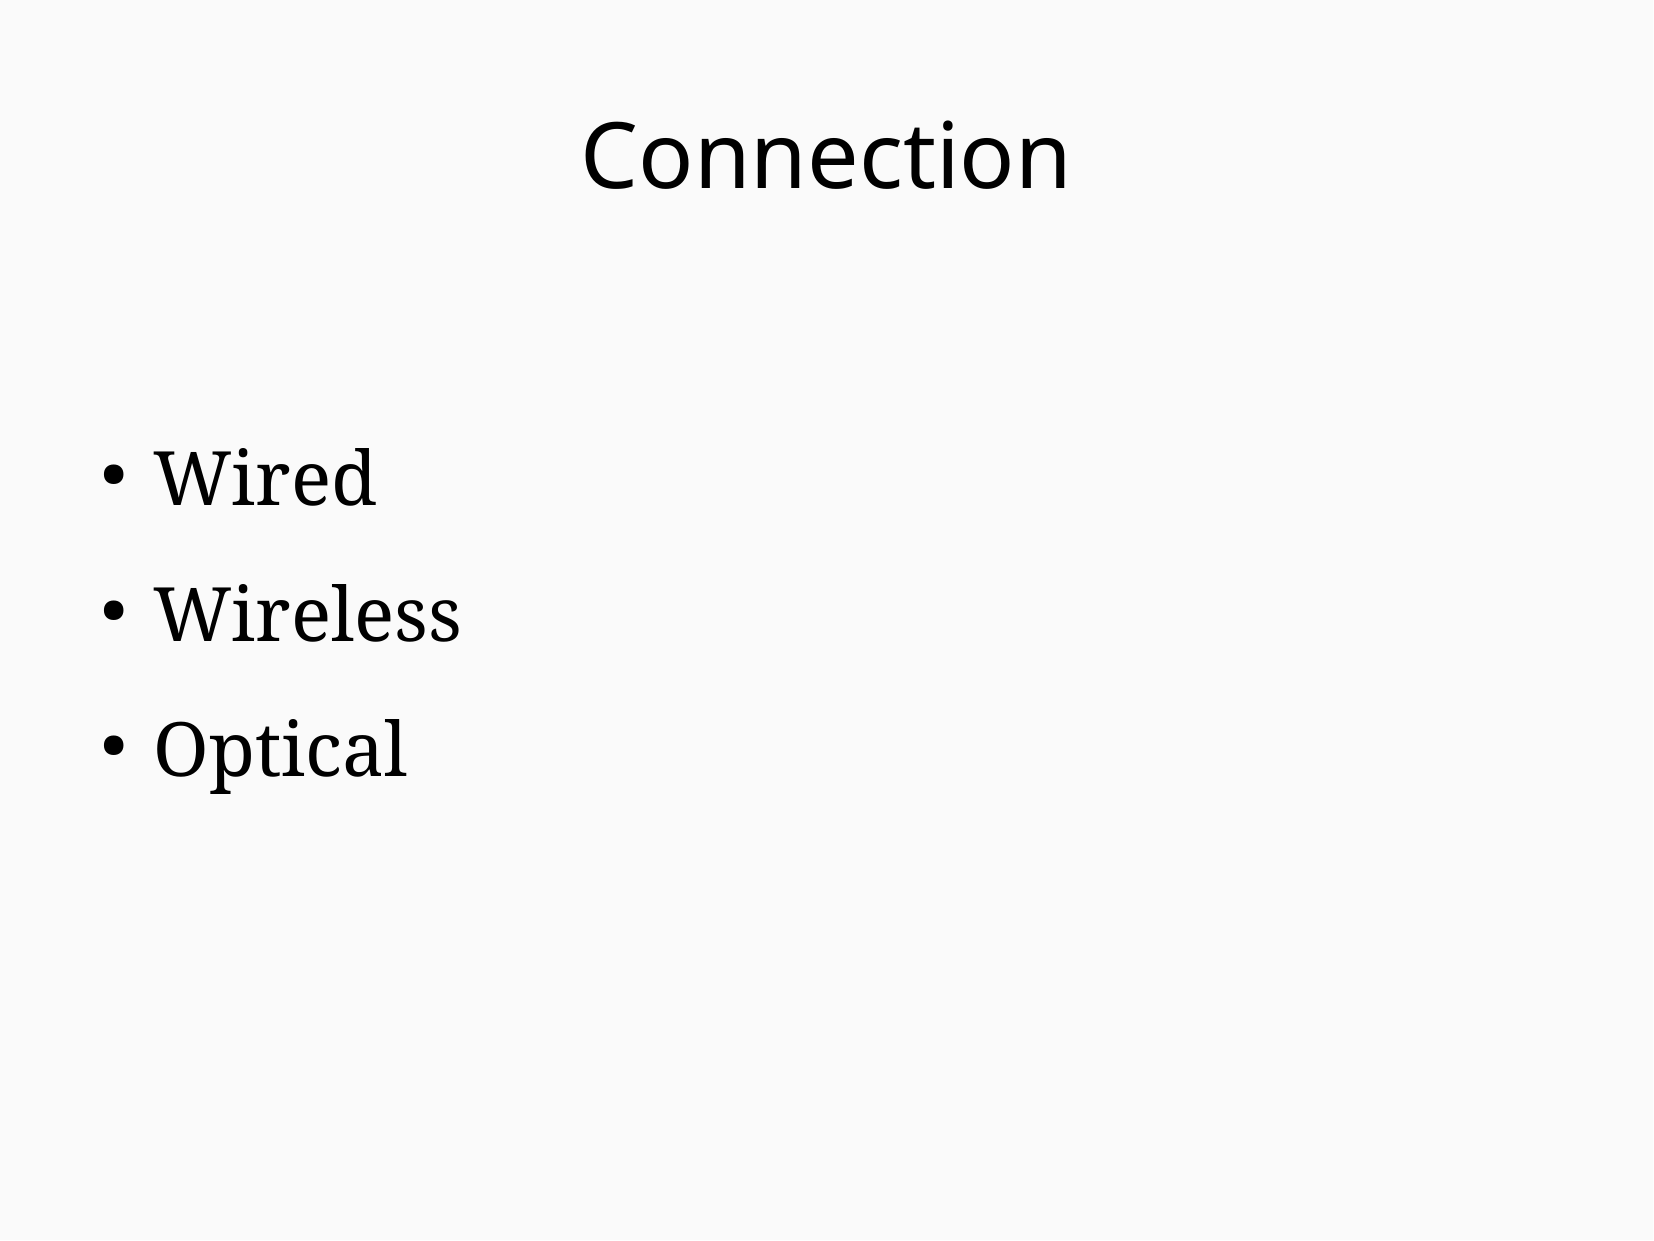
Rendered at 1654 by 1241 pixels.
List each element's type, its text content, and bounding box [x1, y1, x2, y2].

list Wired Wireless Optical [82, 290, 1571, 1010]
title Connection [82, 49, 1571, 257]
